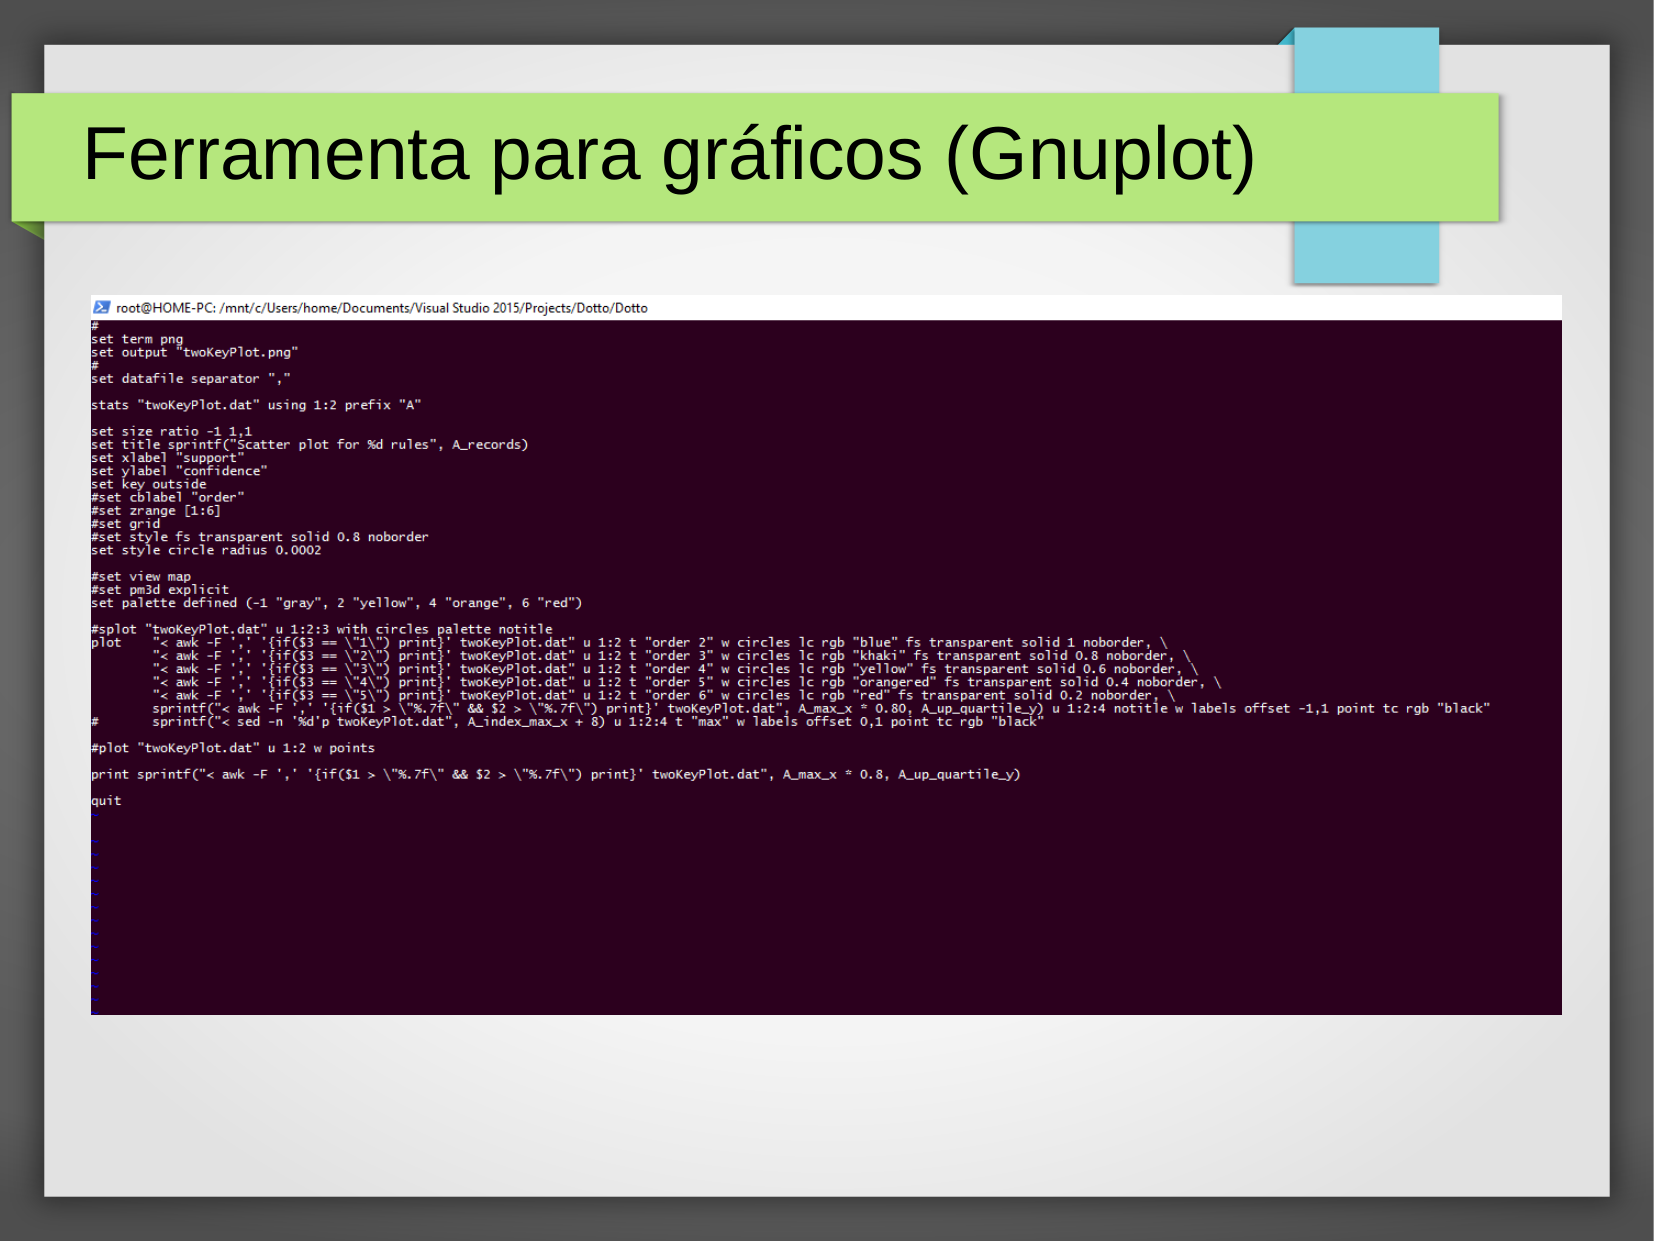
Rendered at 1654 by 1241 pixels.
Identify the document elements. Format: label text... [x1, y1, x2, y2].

title Ferramenta para gráficos (Gnuplot) [82, 94, 1264, 213]
picture [0, 0, 1654, 1241]
